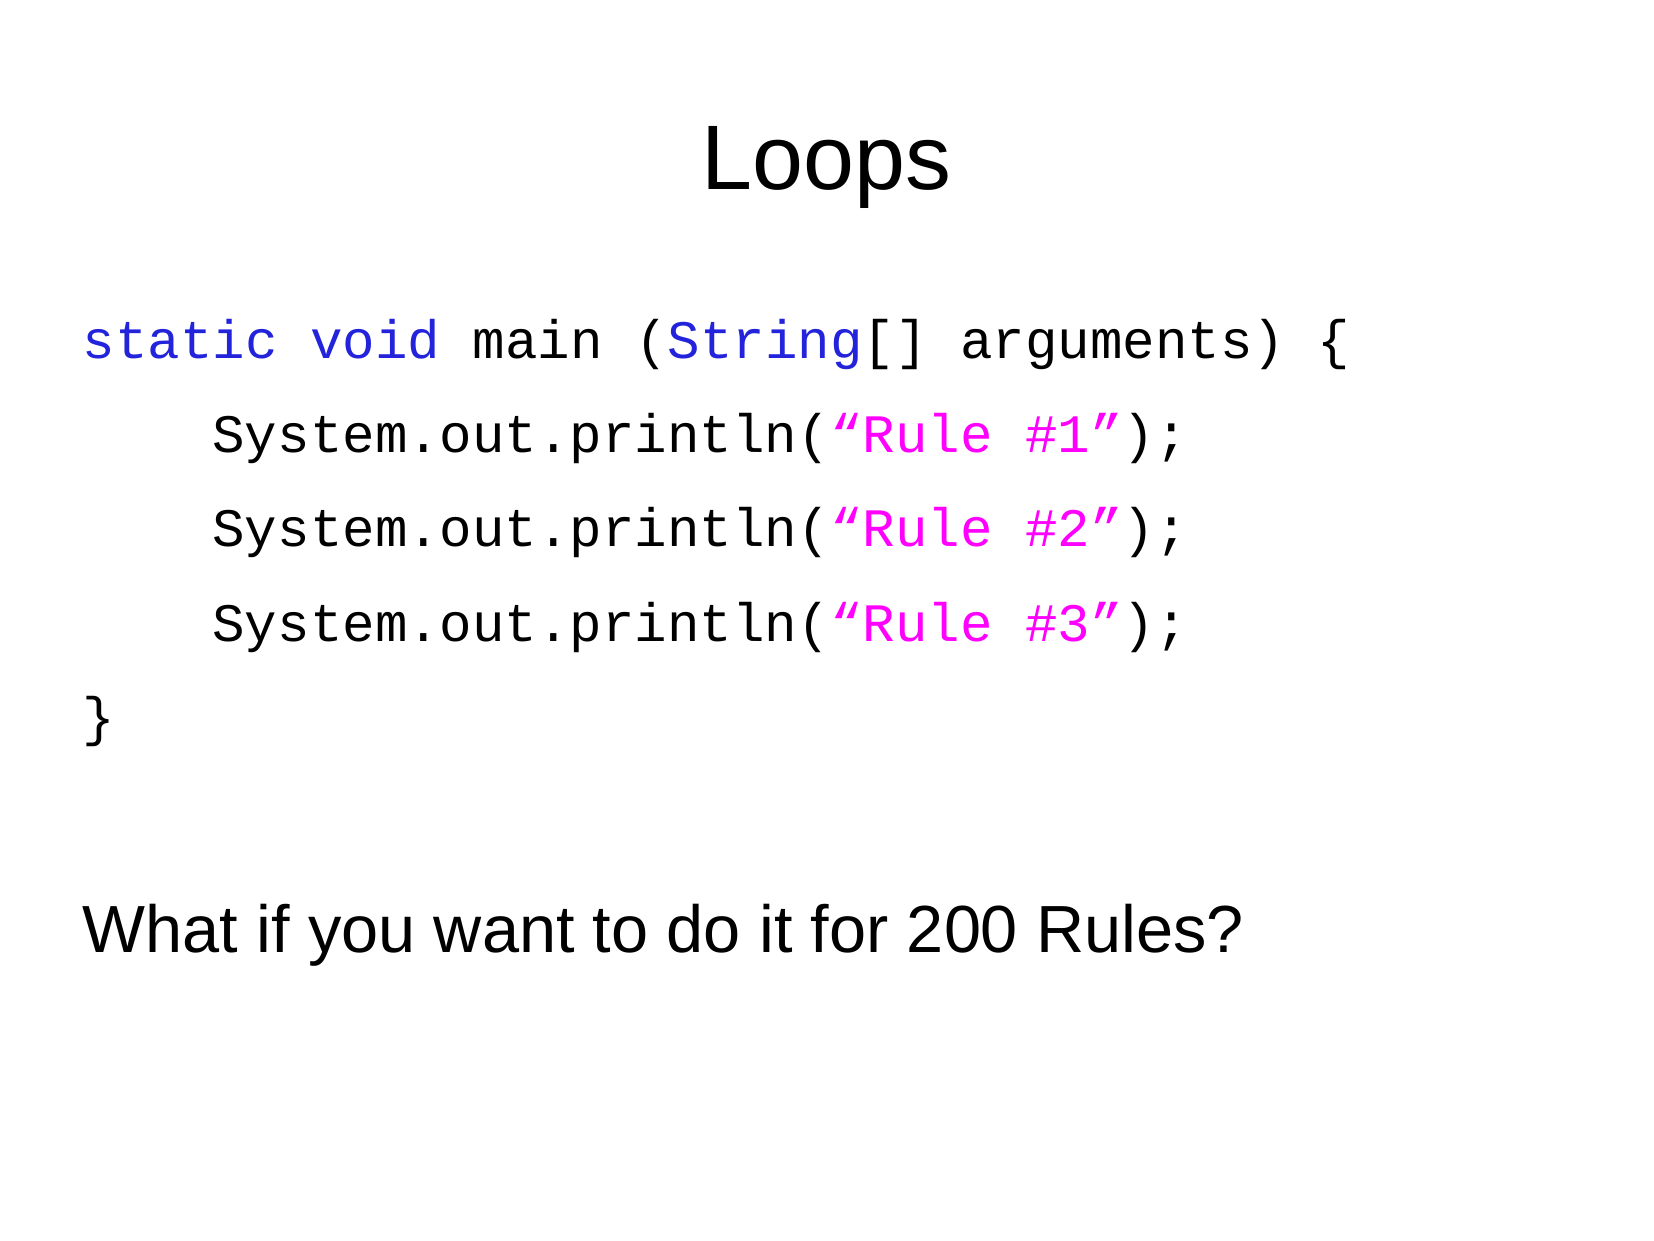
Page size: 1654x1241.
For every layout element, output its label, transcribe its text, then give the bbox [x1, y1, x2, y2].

subtitle static void main (String[] arguments) { System.out.println(“Rule #1”); System.out.println(“Rule #2”); System.out.println(“Rule #3”); } What if you want to do it for 200 Rules? [82, 297, 1571, 1102]
title Loops [82, 56, 1571, 250]
